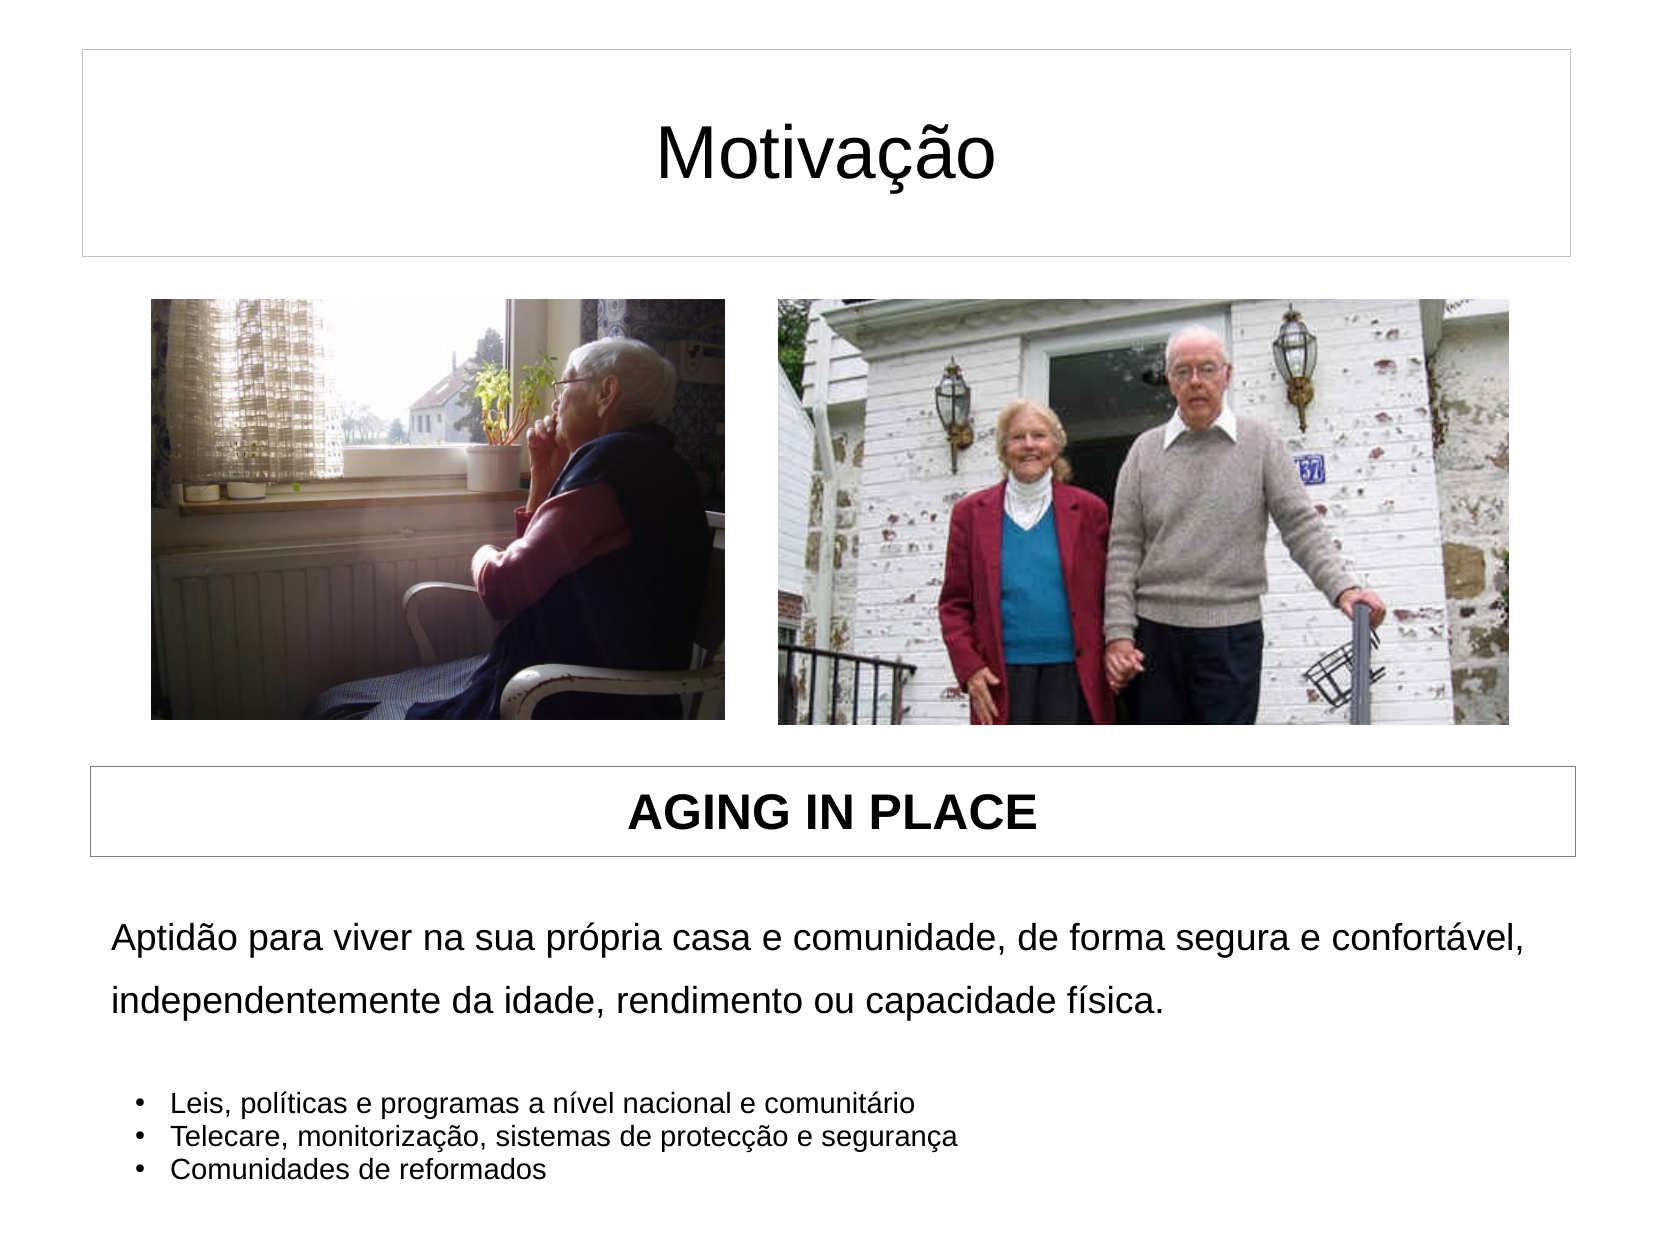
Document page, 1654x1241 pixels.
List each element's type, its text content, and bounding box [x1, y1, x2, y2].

text_box AGING IN PLACE [90, 766, 1576, 857]
text_box Aptidão para viver na sua própria casa e comunidade, de forma segura e confortável, independentemente da idade, rendimento ou capacidade física. [96, 888, 1541, 1036]
title Motivação [82, 49, 1571, 257]
text_box Leis, políticas e programas a nível nacional e comunitário Telecare, monitorização, sistemas de protecção e segurança Comunidades de reformados [120, 1080, 1576, 1194]
picture [151, 299, 725, 721]
picture [778, 299, 1509, 725]
